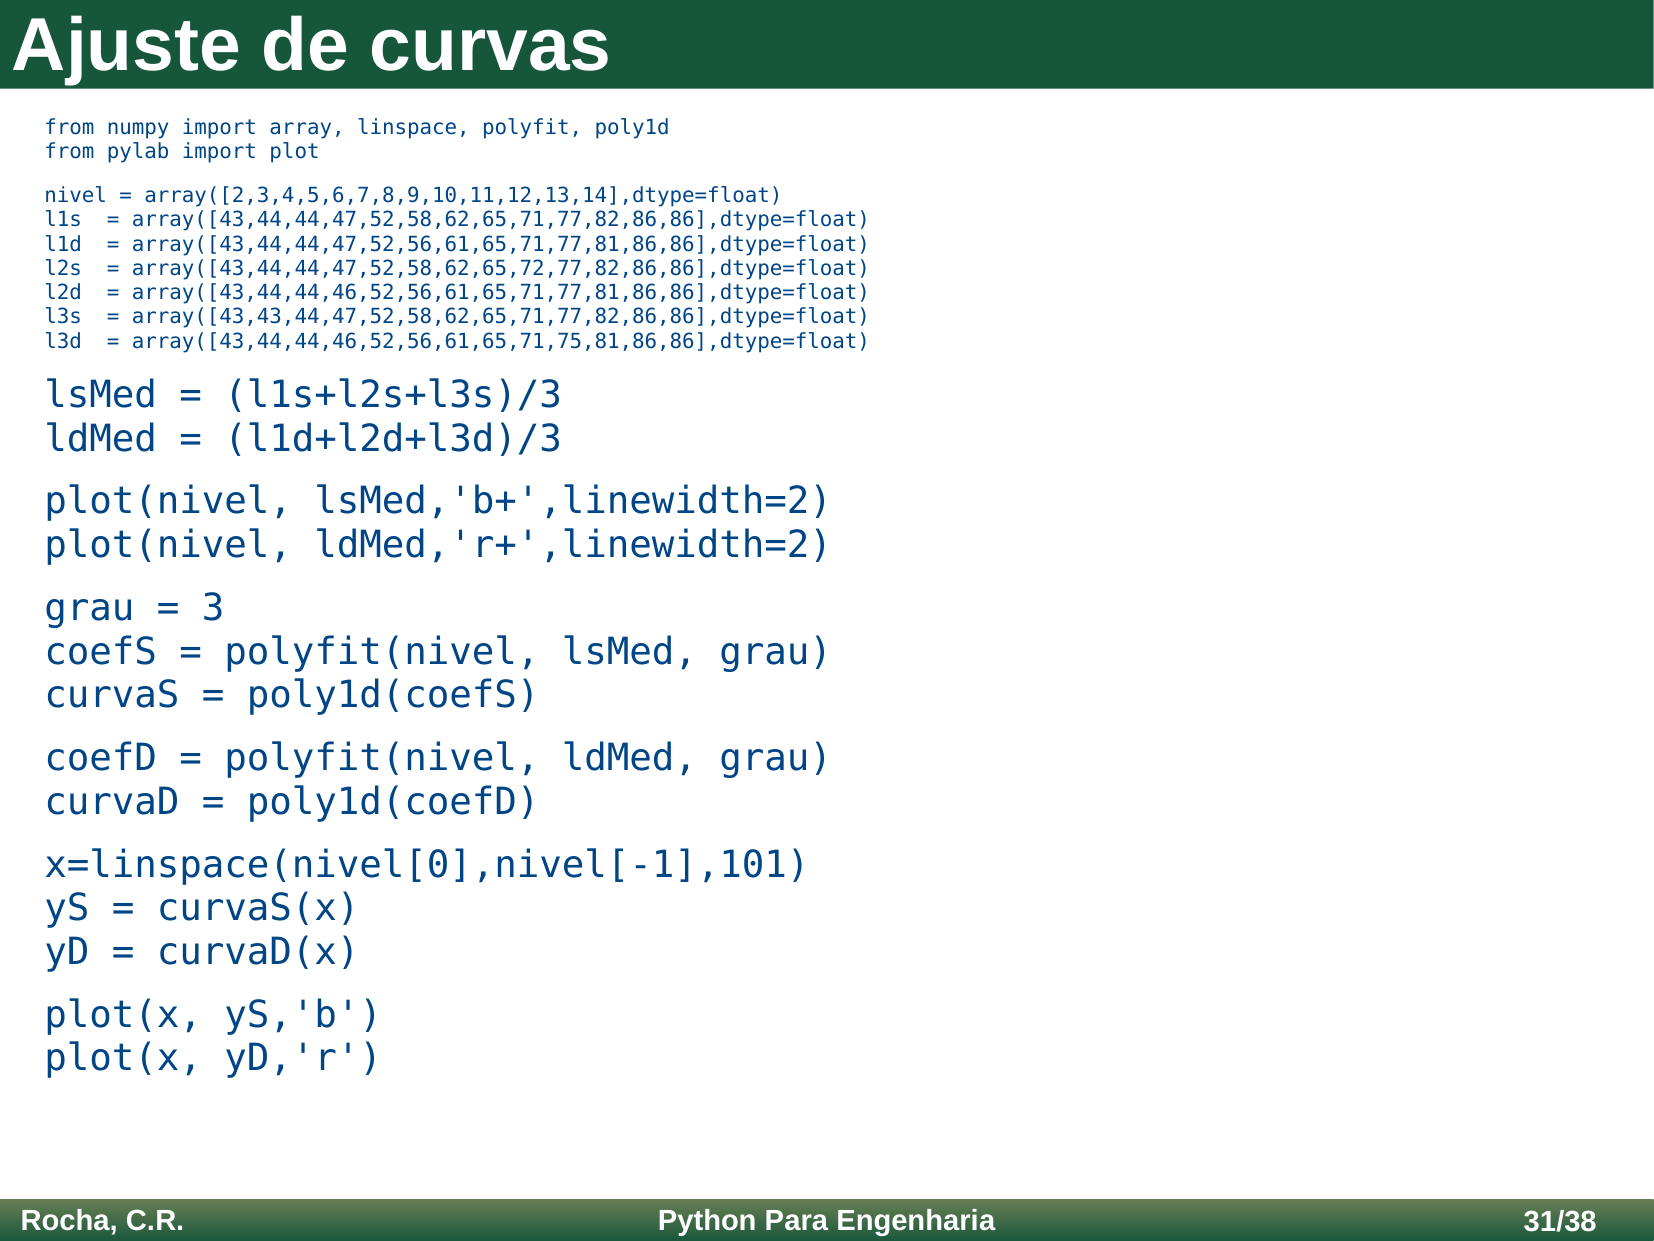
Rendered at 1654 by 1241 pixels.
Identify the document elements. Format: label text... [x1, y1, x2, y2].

title Ajuste de curvas [11, 0, 1625, 89]
text_box from numpy import array, linspace, polyfit, poly1d from pylab import plot nivel = array([2,3,4,5,6,7,8,9,10,11,12,13,14],dtype=float) l1s = array([43,44,44,47,52,58,62,65,71,77,82,86,86],dtype=float) l1d = array([43,44,44,47,52,56,61,65,71,77,81,86,86],dtype=float) l2s = array([43,44,44,47,52,58,62,65,72,77,82,86,86],dtype=float) l2d = array([43,44,44,46,52,56,61,65,71,77,81,86,86],dtype=float) l3s = array([43,43,44,47,52,58,62,65,71,77,82,86,86],dtype=float) l3d = array([43,44,44,46,52,56,61,65,71,75,81,86,86],dtype=float) lsMed = (l1s+l2s+l3s)/3 ldMed = (l1d+l2d+l3d)/3 plot(nivel, lsMed,'b+',linewidth=2) plot(nivel, ldMed,'r+',linewidth=2) grau = 3 coefS = polyfit(nivel, lsMed, grau) curvaS = poly1d(coefS) coefD = polyfit(nivel, ldMed, grau) curvaD = poly1d(coefD) x=linspace(nivel[0],nivel[-1],101) yS = curvaS(x) yD = curvaD(x) plot(x, yS,'b') plot(x, yD,'r') [29, 107, 1565, 1152]
